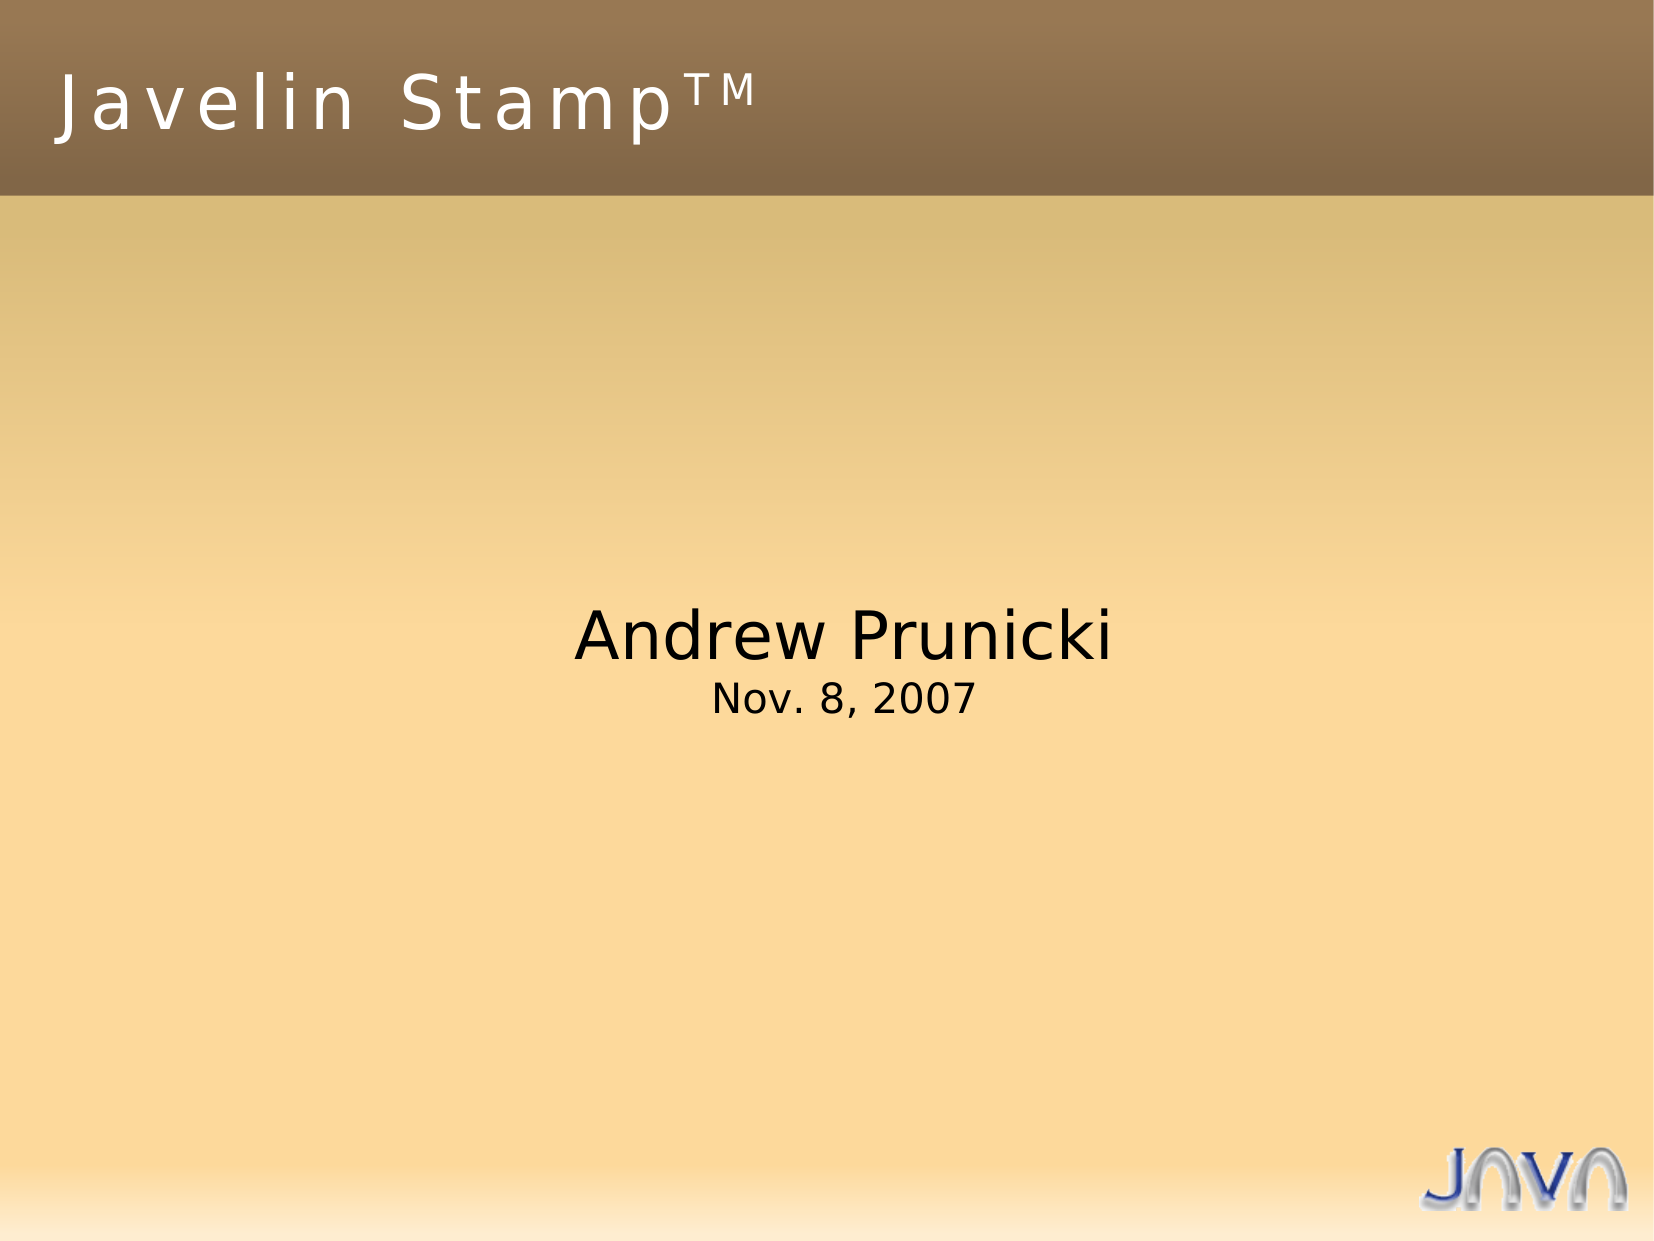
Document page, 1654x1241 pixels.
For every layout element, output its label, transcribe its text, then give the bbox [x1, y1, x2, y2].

picture [0, 0, 1654, 1241]
subtitle Andrew Prunicki Nov. 8, 2007 [82, 290, 1571, 1109]
title Javelin StampTM [59, 29, 1595, 178]
